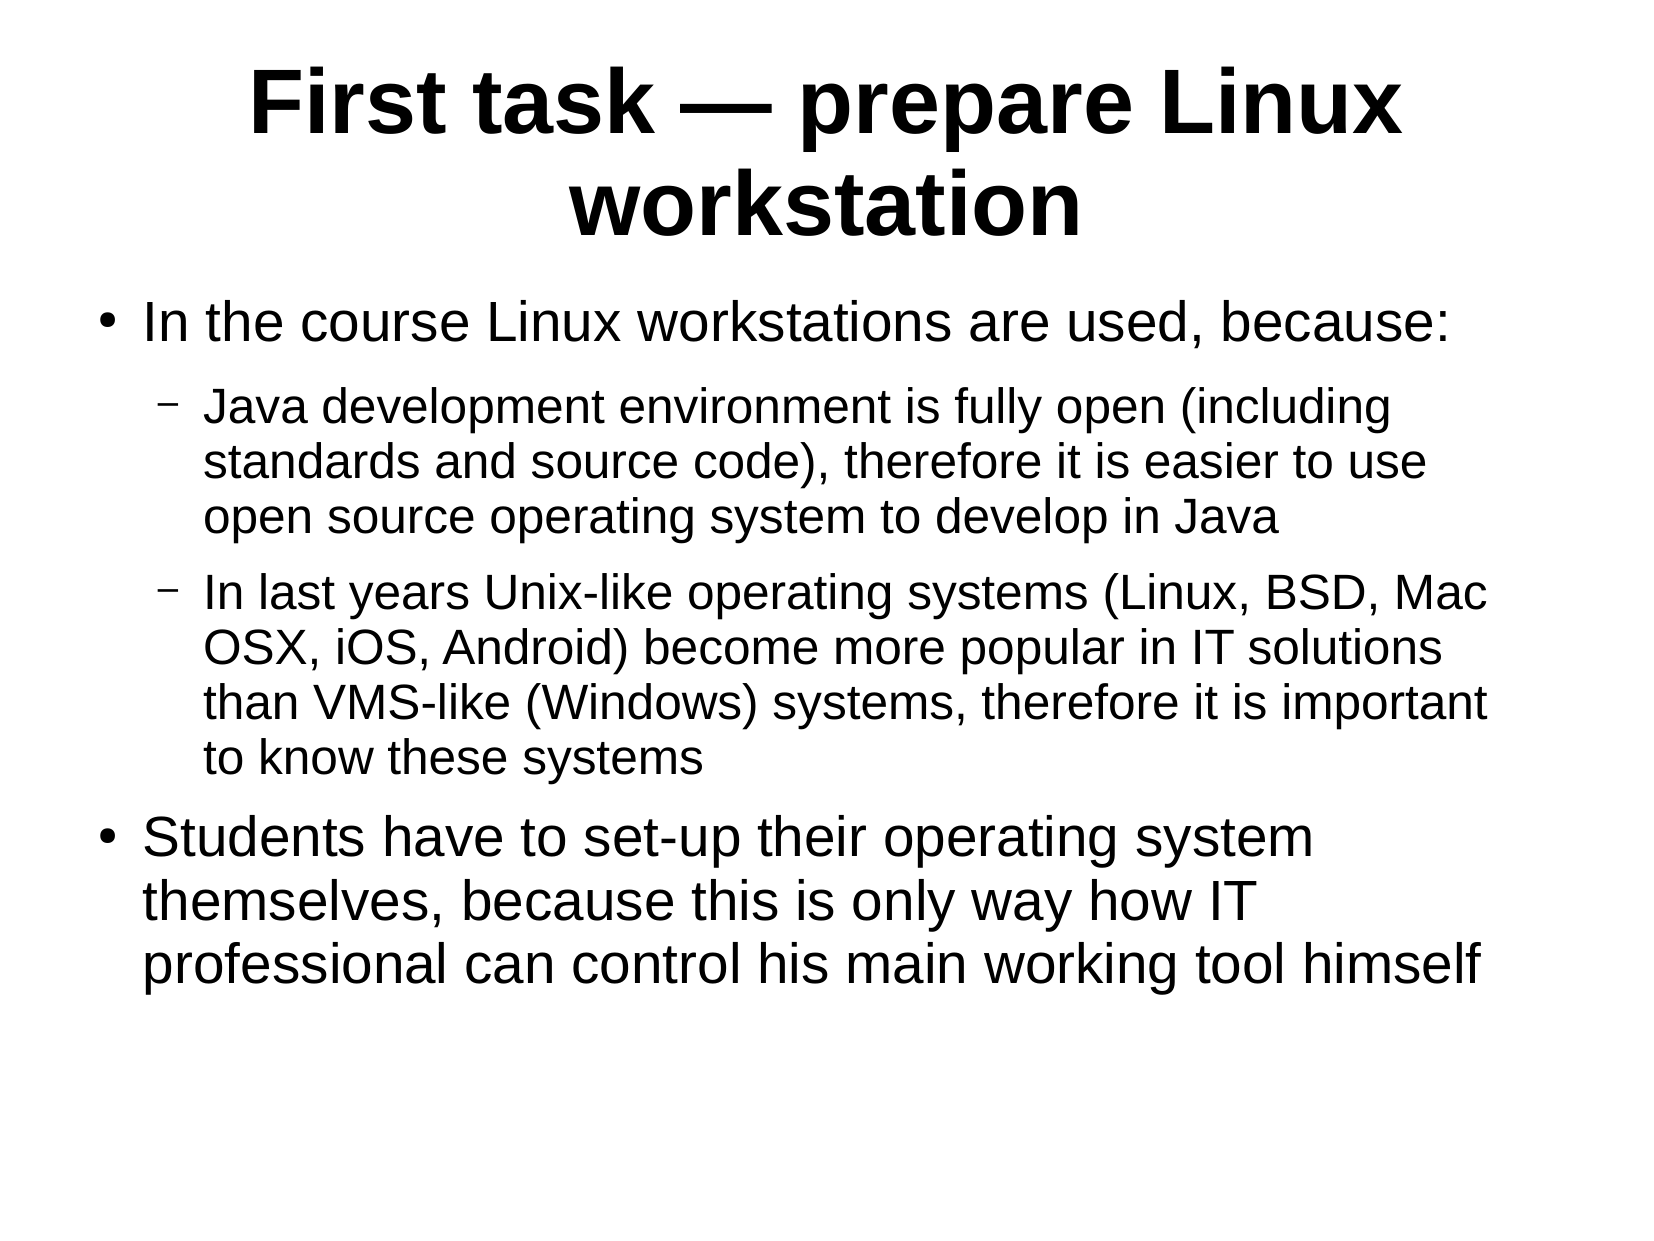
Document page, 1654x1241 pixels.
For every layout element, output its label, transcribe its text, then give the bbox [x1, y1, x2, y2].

list In the course Linux workstations are used, because: Java development environment is fully open (including standards and source code), therefore it is easier to use open source operating system to develop in Java In last years Unix-like operating systems (Linux, BSD, Mac OSX, iOS, Android) become more popular in IT solutions than VMS-like (Windows) systems, therefore it is important to know these systems Students have to set-up their operating system themselves, because this is only way how IT professional can control his main working tool himself [82, 290, 1538, 1010]
title First task — prepare Linux workstation [82, 49, 1571, 257]
